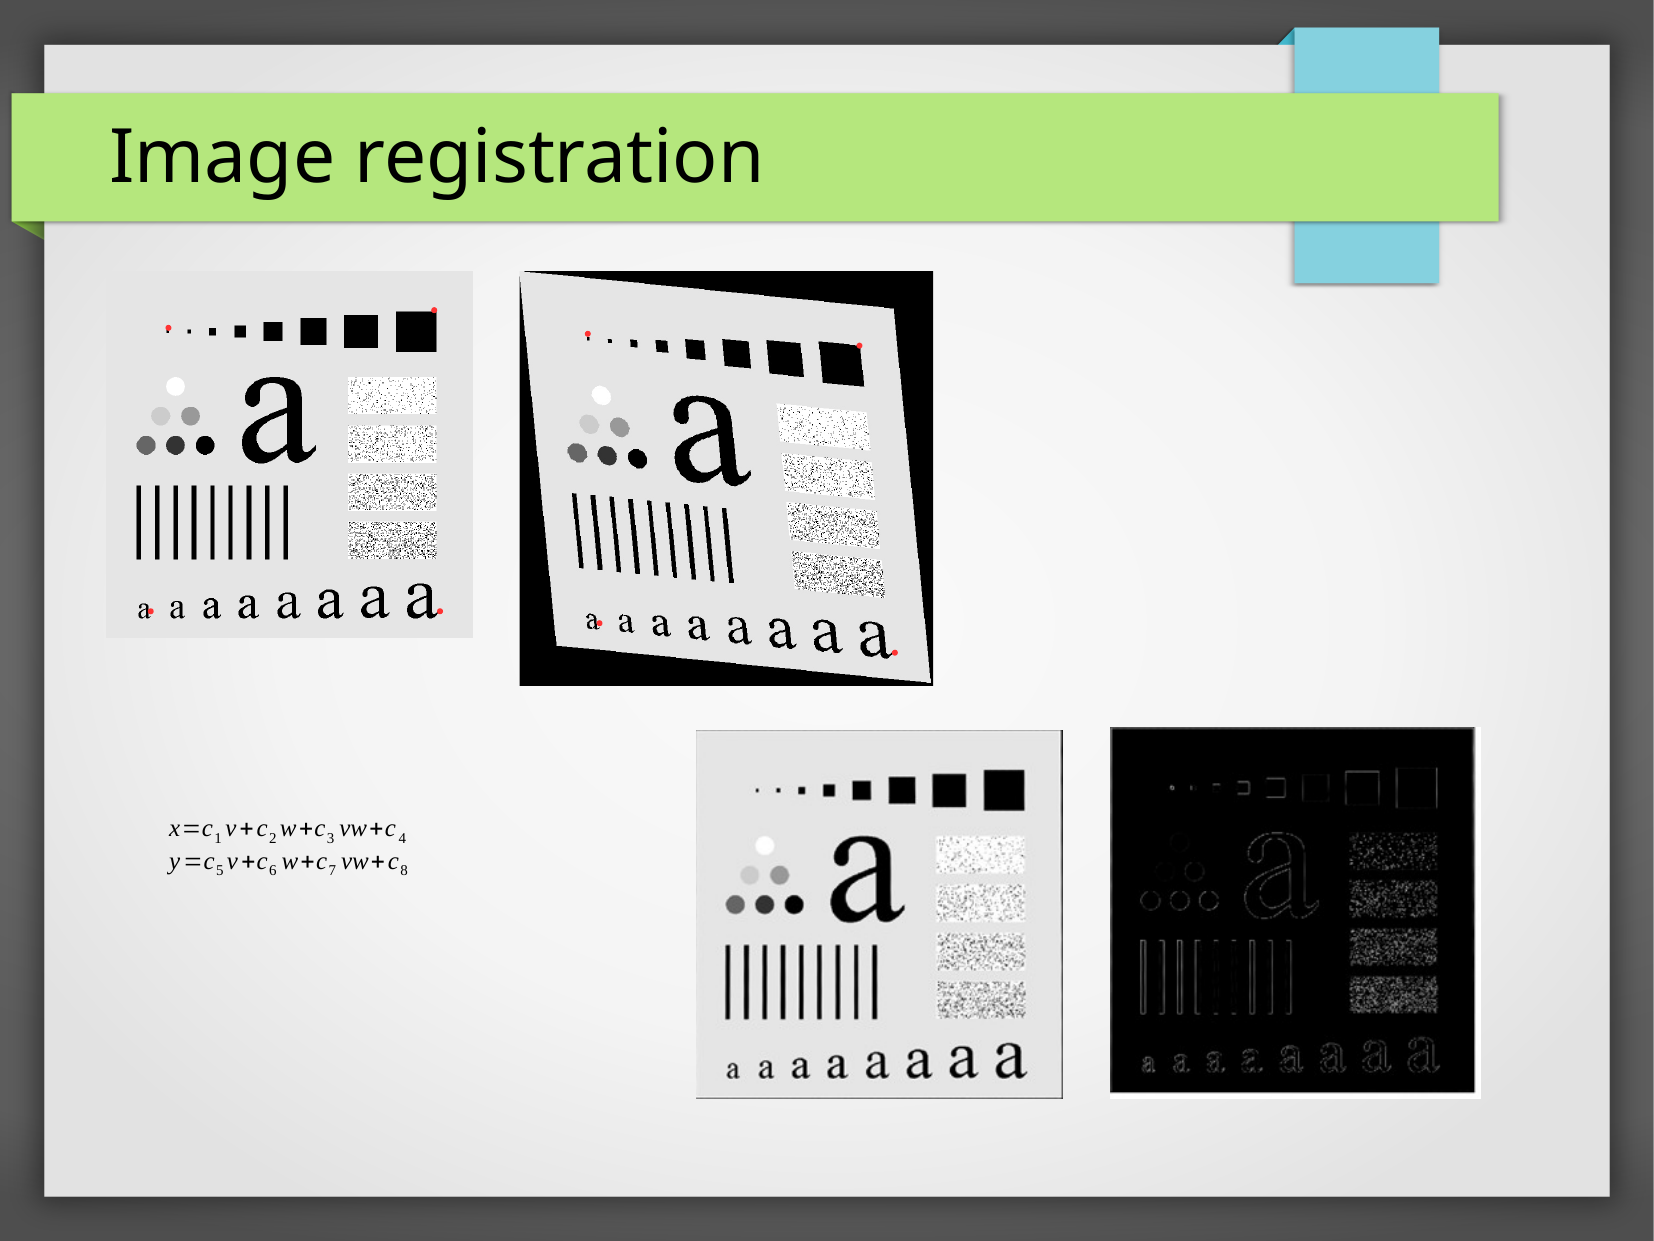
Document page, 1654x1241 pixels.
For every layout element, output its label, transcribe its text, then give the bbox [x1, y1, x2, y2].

title Image registration [82, 94, 1264, 213]
picture [0, 0, 1654, 1241]
chart [159, 814, 414, 879]
text_box [856, 342, 863, 349]
text_box [437, 608, 444, 615]
text_box [165, 324, 172, 331]
text_box [891, 649, 898, 656]
text_box [431, 307, 438, 314]
text_box [147, 608, 154, 615]
text_box [596, 620, 603, 627]
text_box [584, 330, 591, 337]
